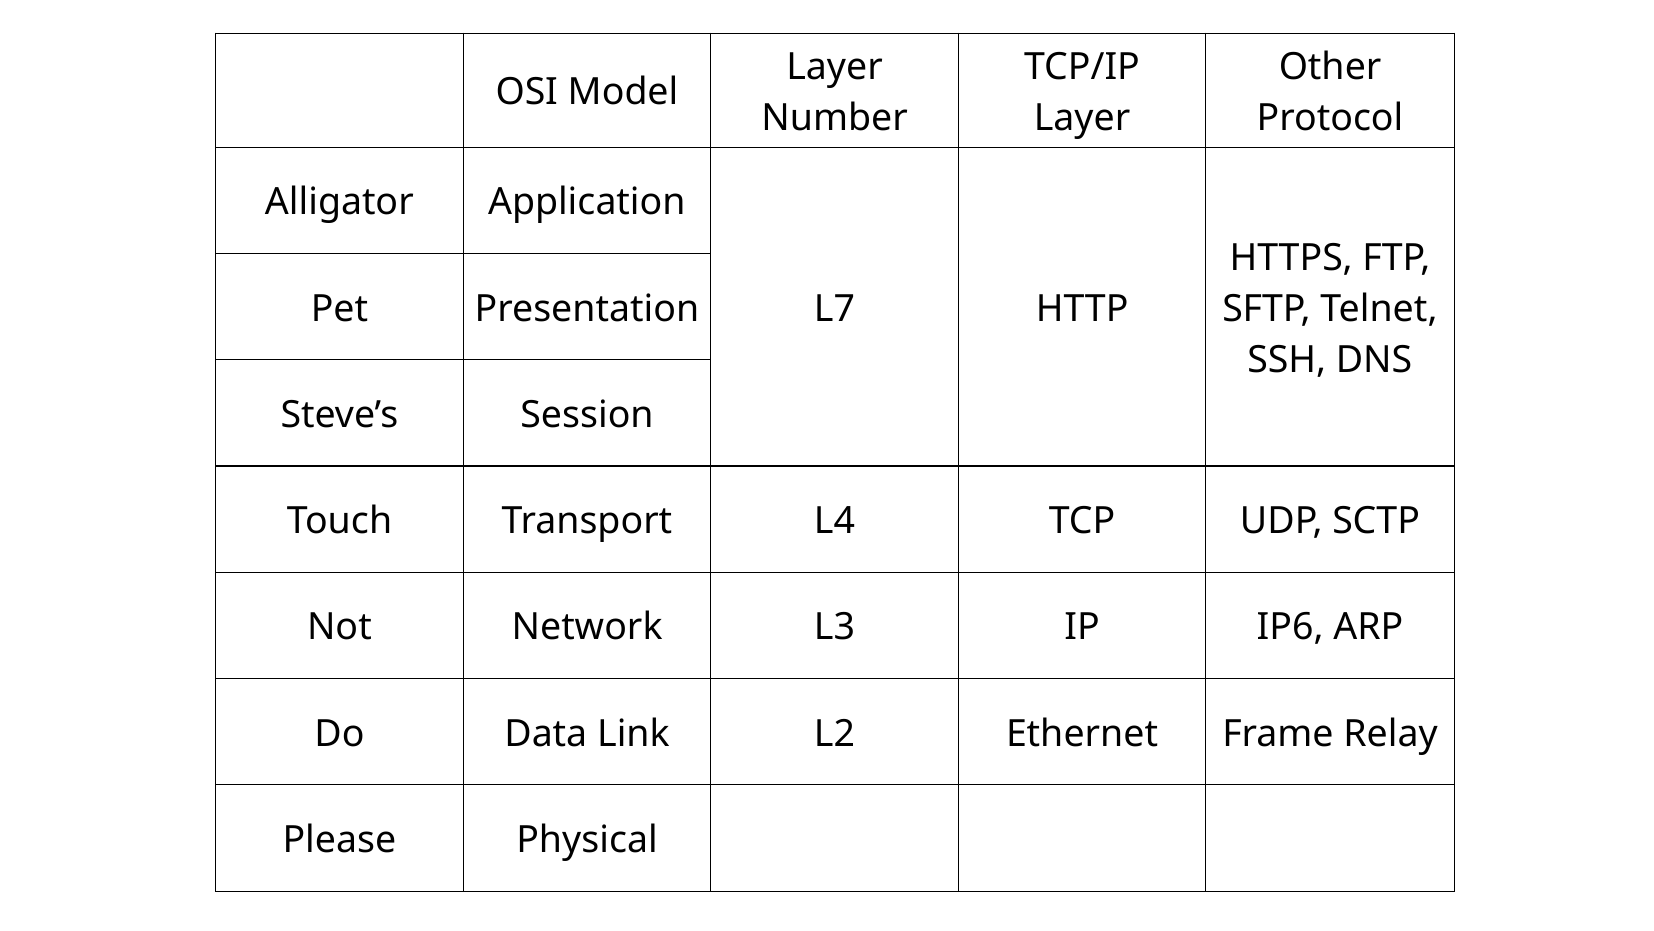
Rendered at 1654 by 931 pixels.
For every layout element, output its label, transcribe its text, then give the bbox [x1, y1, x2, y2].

table_header TCP/IP Layer [959, 34, 1205, 147]
table_cell Ethernet [959, 679, 1205, 784]
table_cell Presentation [464, 254, 710, 359]
table_cell [1206, 785, 1454, 891]
table_cell Steve’s [216, 360, 463, 465]
table_cell Session [464, 360, 710, 465]
table_cell Network [464, 573, 710, 678]
table_cell HTTPS, FTP, SFTP, Telnet, SSH, DNS [1206, 148, 1454, 465]
table_header Layer Number [711, 34, 958, 147]
table_header OSI Model [464, 34, 710, 147]
table_cell Not [216, 573, 463, 678]
table_cell Please [216, 785, 463, 891]
table_cell UDP, SCTP [1206, 467, 1454, 572]
table_cell [959, 785, 1205, 891]
table_cell Touch [216, 467, 463, 572]
table_cell Frame Relay [1206, 679, 1454, 784]
table_cell Pet [216, 254, 463, 359]
table_header Other Protocol [1206, 34, 1454, 147]
table_cell Do [216, 679, 463, 784]
table_cell HTTP [959, 148, 1205, 465]
table_cell Data Link [464, 679, 710, 784]
table_cell L7 [711, 148, 958, 465]
table_cell [711, 785, 958, 891]
table_cell L2 [711, 679, 958, 784]
table_cell L4 [711, 467, 958, 572]
table_cell Transport [464, 467, 710, 572]
table_header [216, 34, 463, 147]
table_cell IP [959, 573, 1205, 678]
table_cell IP6, ARP [1206, 573, 1454, 678]
table_cell L3 [711, 573, 958, 678]
table_cell Physical [464, 785, 710, 891]
table_cell TCP [959, 467, 1205, 572]
table_cell Application [464, 148, 710, 253]
table_cell Alligator [216, 148, 463, 253]
